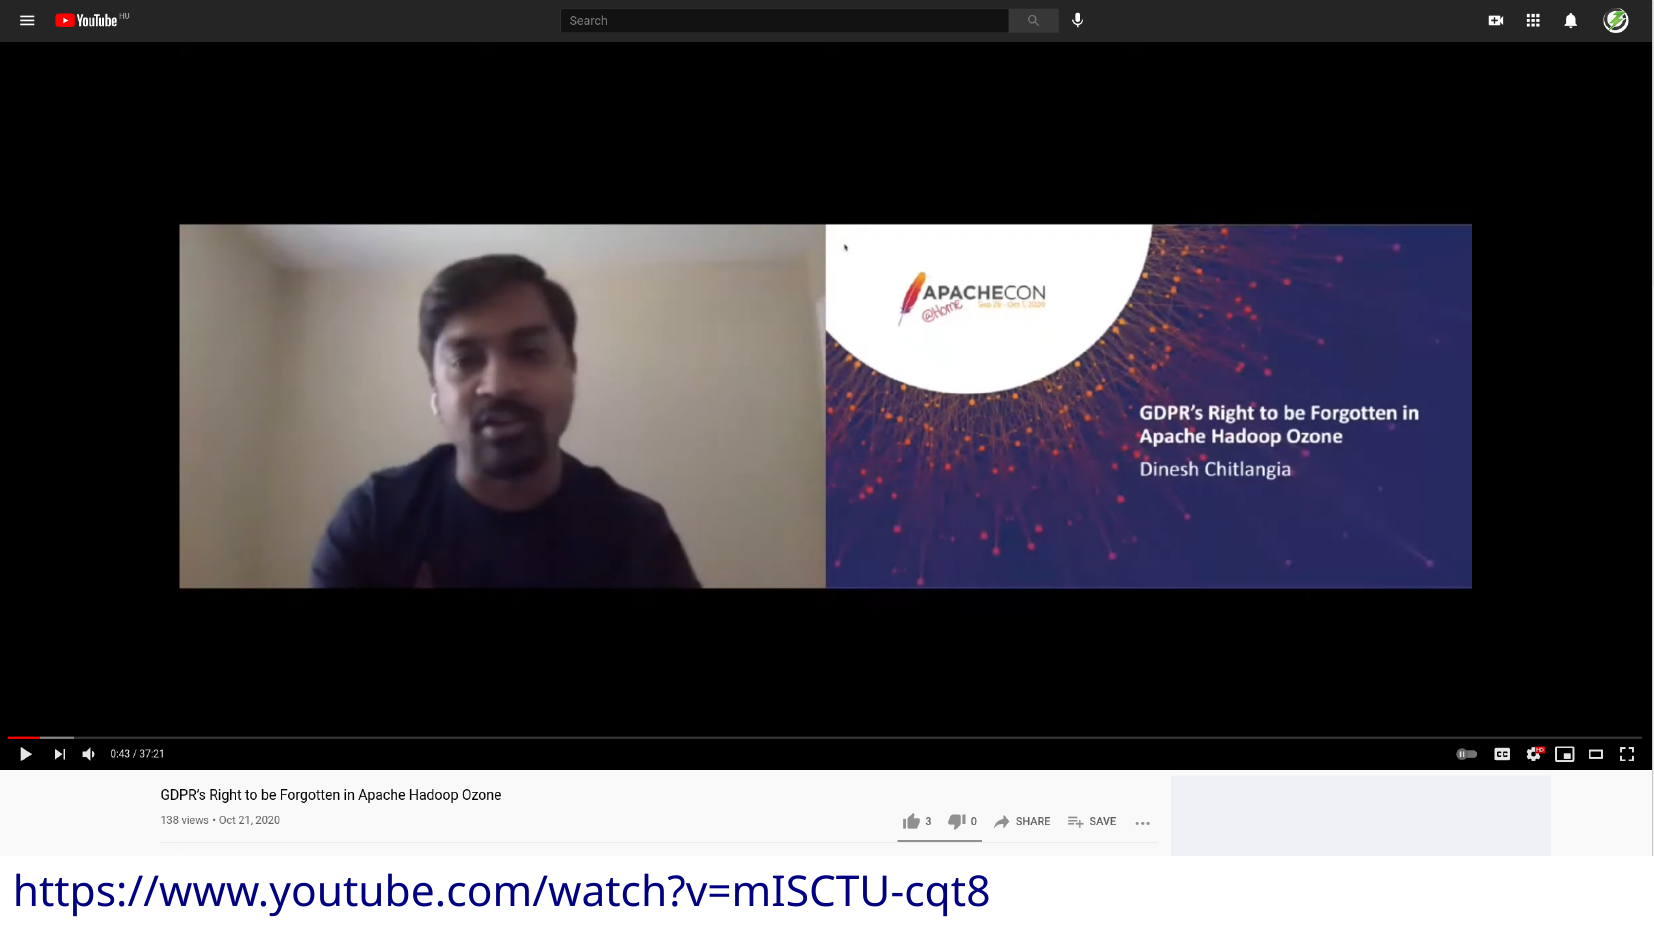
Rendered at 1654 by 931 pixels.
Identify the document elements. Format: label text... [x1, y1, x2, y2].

list https://www.youtube.com/watch?v=mISCTU-cqt8 [12, 860, 1412, 919]
picture [0, 0, 1654, 856]
